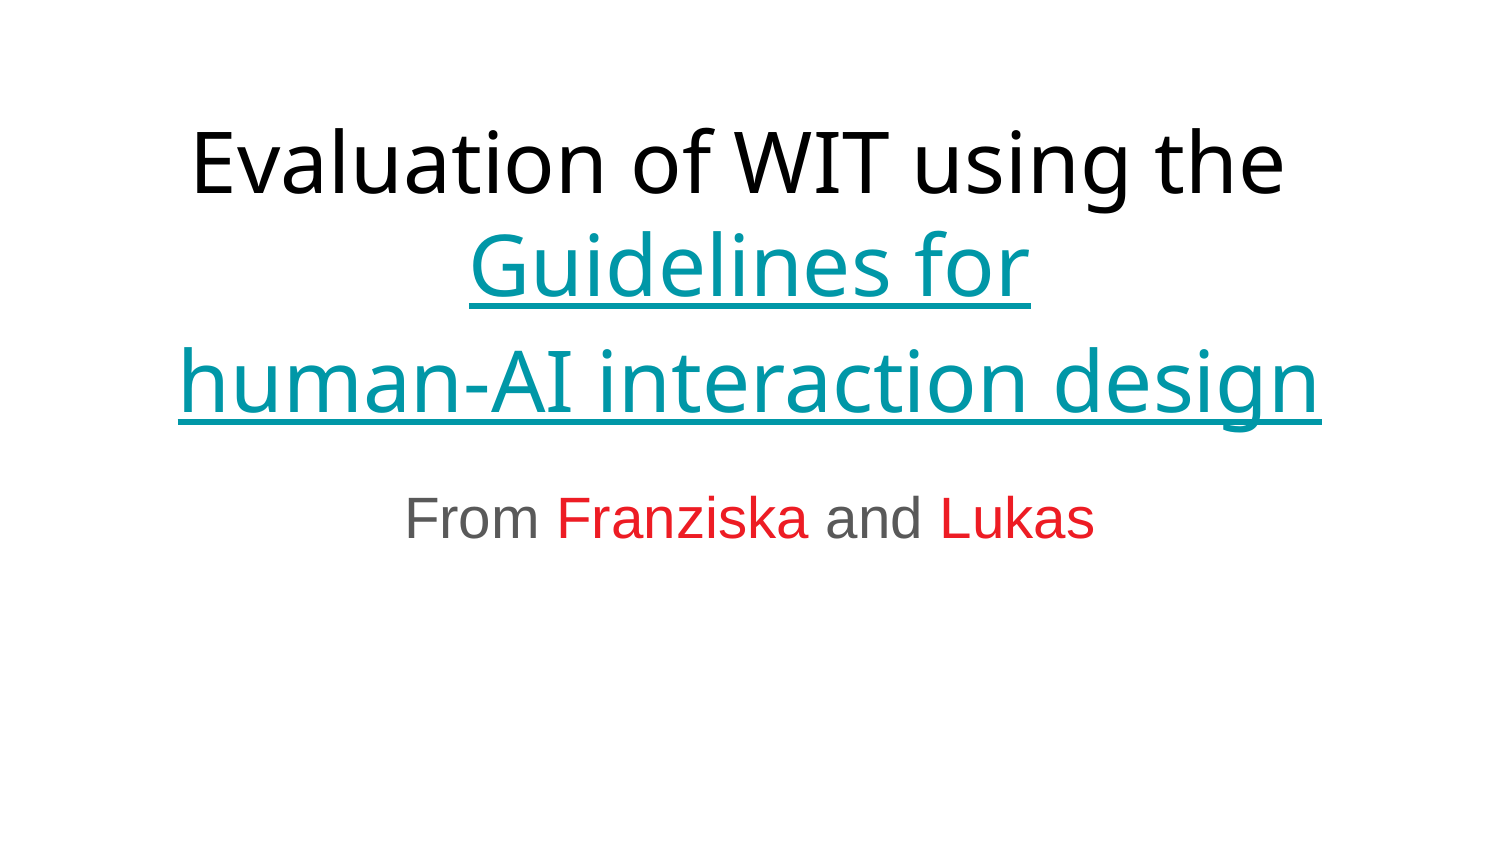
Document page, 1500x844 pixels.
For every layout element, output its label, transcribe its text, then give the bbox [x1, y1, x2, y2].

title Evaluation of WIT using the Guidelines for human-AI interaction design [51, 122, 1449, 459]
subtitle From Franziska and Lukas [51, 464, 1449, 595]
